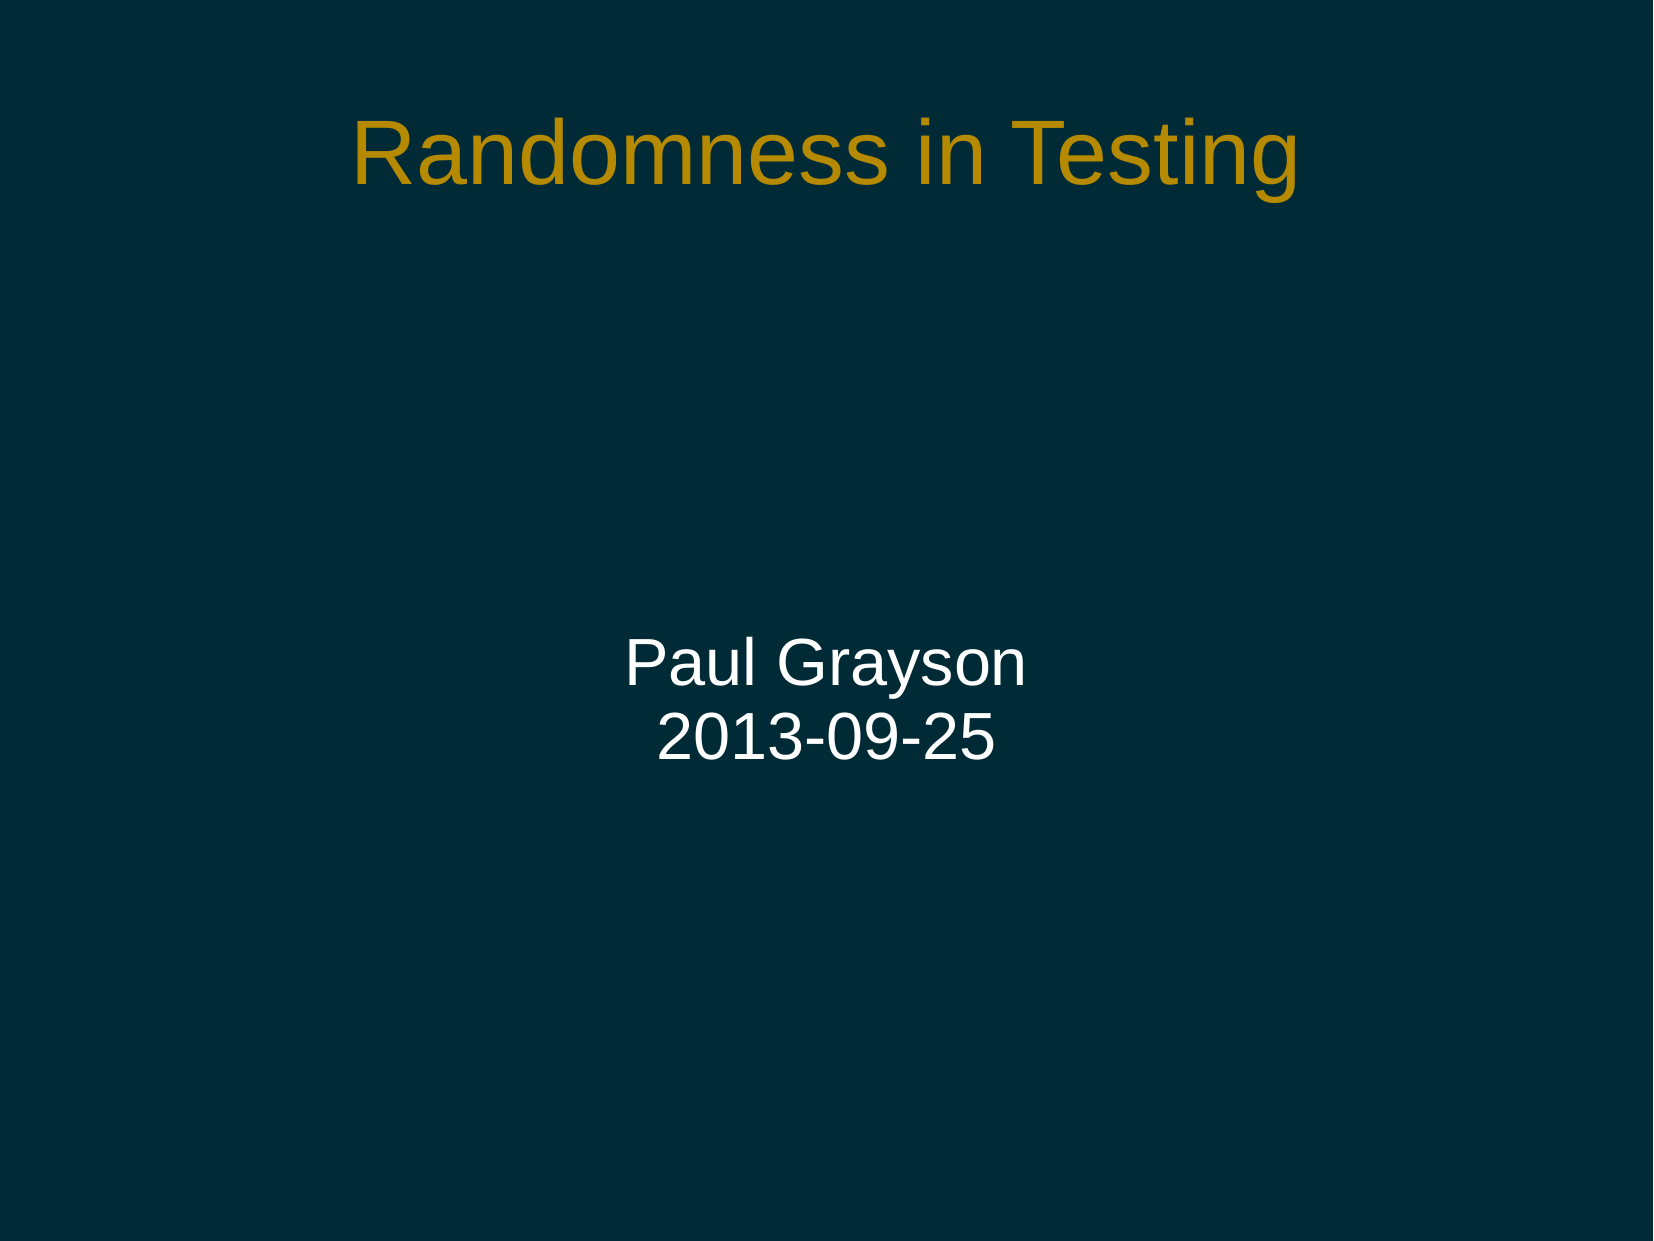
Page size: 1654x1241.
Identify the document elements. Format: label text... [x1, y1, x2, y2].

subtitle Paul Grayson 2013-09-25 [82, 290, 1571, 1109]
title Randomness in Testing [82, 49, 1571, 257]
